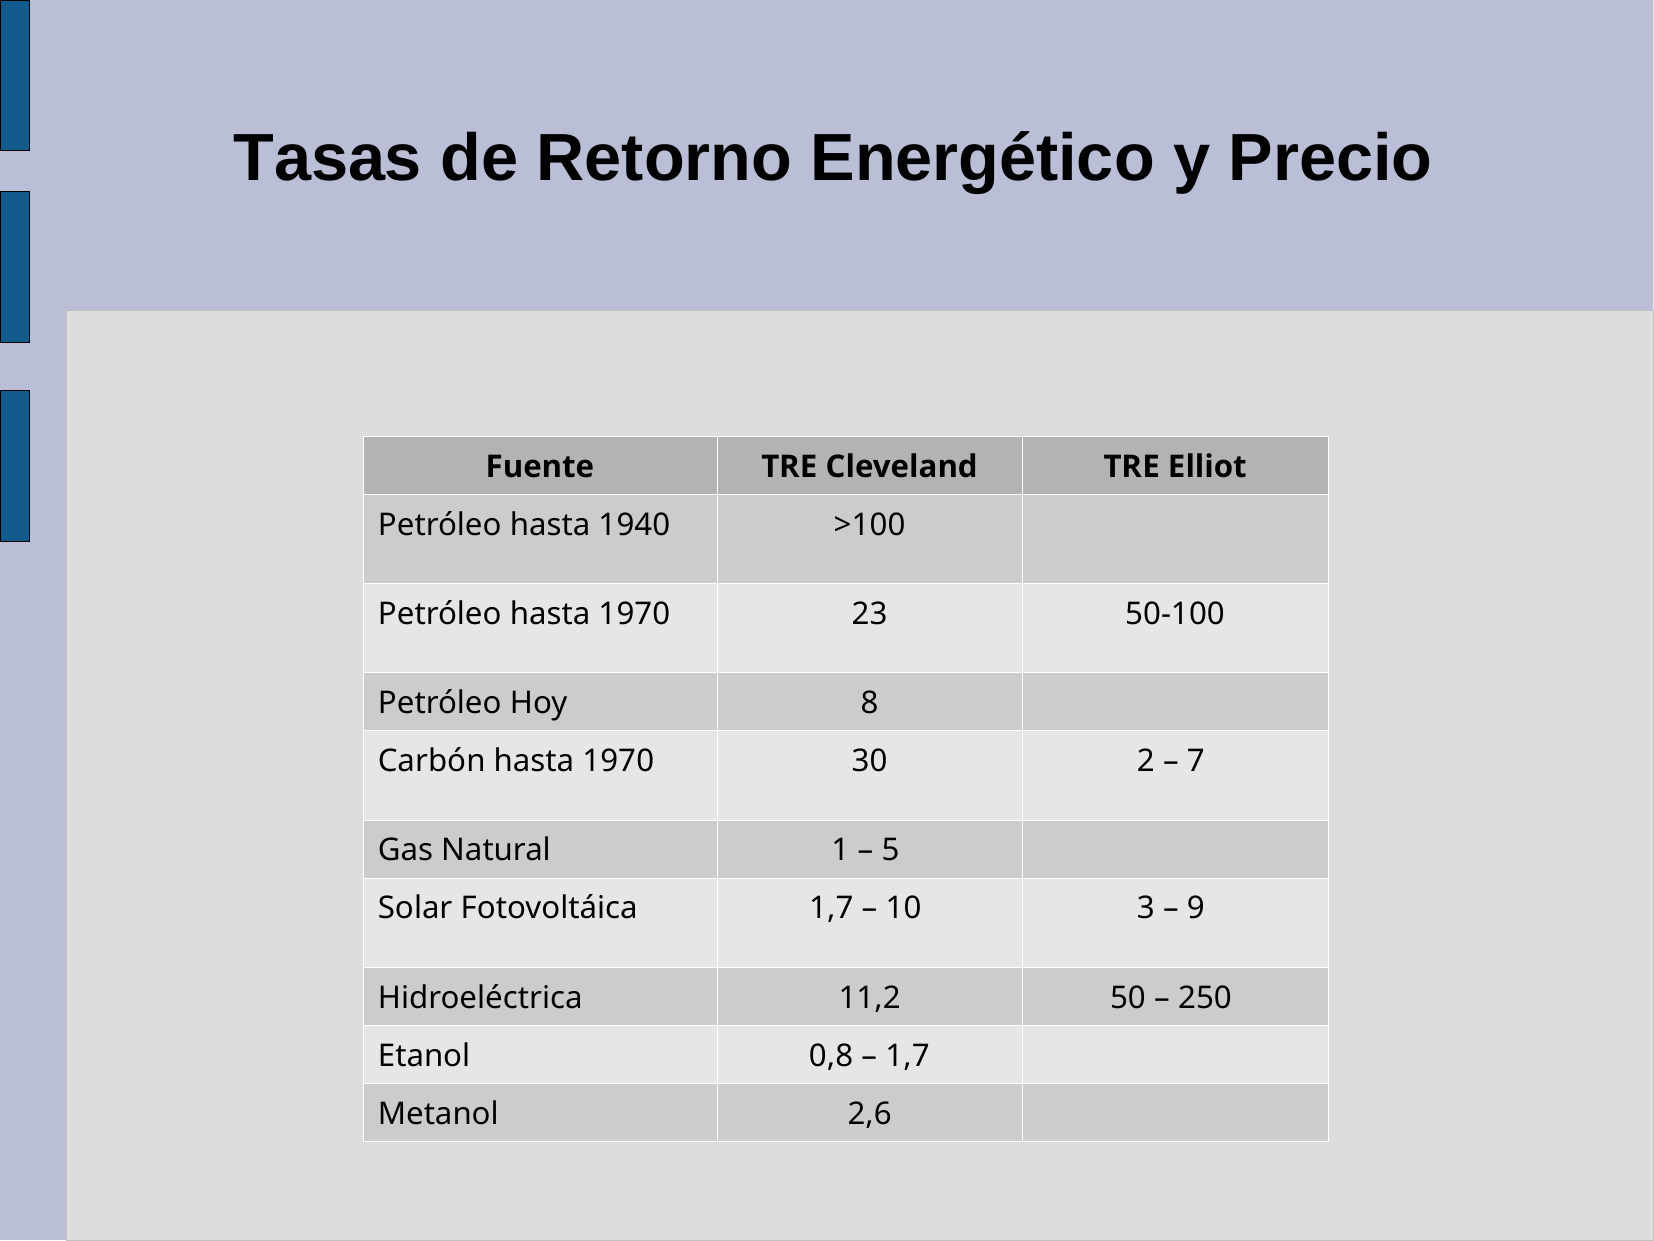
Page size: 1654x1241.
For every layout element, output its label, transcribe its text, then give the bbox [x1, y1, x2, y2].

table_cell Petróleo hasta 1970 [364, 584, 717, 672]
table_cell Solar Fotovoltáica [364, 879, 717, 967]
table_cell Metanol [364, 1084, 717, 1141]
table_cell 23 [718, 584, 1022, 672]
table_cell >100 [718, 495, 1022, 583]
table_header Fuente [364, 437, 717, 494]
table_cell 2,6 [718, 1084, 1022, 1141]
table_cell 30 [718, 731, 1022, 820]
table_cell Petróleo hasta 1940 [364, 495, 717, 583]
table_cell 1 – 5 [718, 821, 1022, 878]
text_box Tasas de Retorno Energético y Precio [218, 112, 1459, 214]
table_cell [1023, 1084, 1328, 1141]
table_cell 50 – 250 [1023, 968, 1328, 1025]
table_header TRE Cleveland [718, 437, 1022, 494]
table_cell [1023, 821, 1328, 878]
table_cell [1023, 1026, 1328, 1083]
table_cell Petróleo Hoy [364, 673, 717, 730]
table_cell [1023, 673, 1328, 730]
table_header TRE Elliot [1023, 437, 1328, 494]
table_cell 11,2 [718, 968, 1022, 1025]
table_cell 2 – 7 [1023, 731, 1328, 820]
table_cell 8 [718, 673, 1022, 730]
table_cell Hidroeléctrica [364, 968, 717, 1025]
table_cell 50-100 [1023, 584, 1328, 672]
table_cell 1,7 – 10 [718, 879, 1022, 967]
table_cell [1023, 495, 1328, 583]
table_cell Carbón hasta 1970 [364, 731, 717, 820]
table_cell Etanol [364, 1026, 717, 1083]
table_cell Gas Natural [364, 821, 717, 878]
table_cell 3 – 9 [1023, 879, 1328, 967]
table_cell 0,8 – 1,7 [718, 1026, 1022, 1083]
